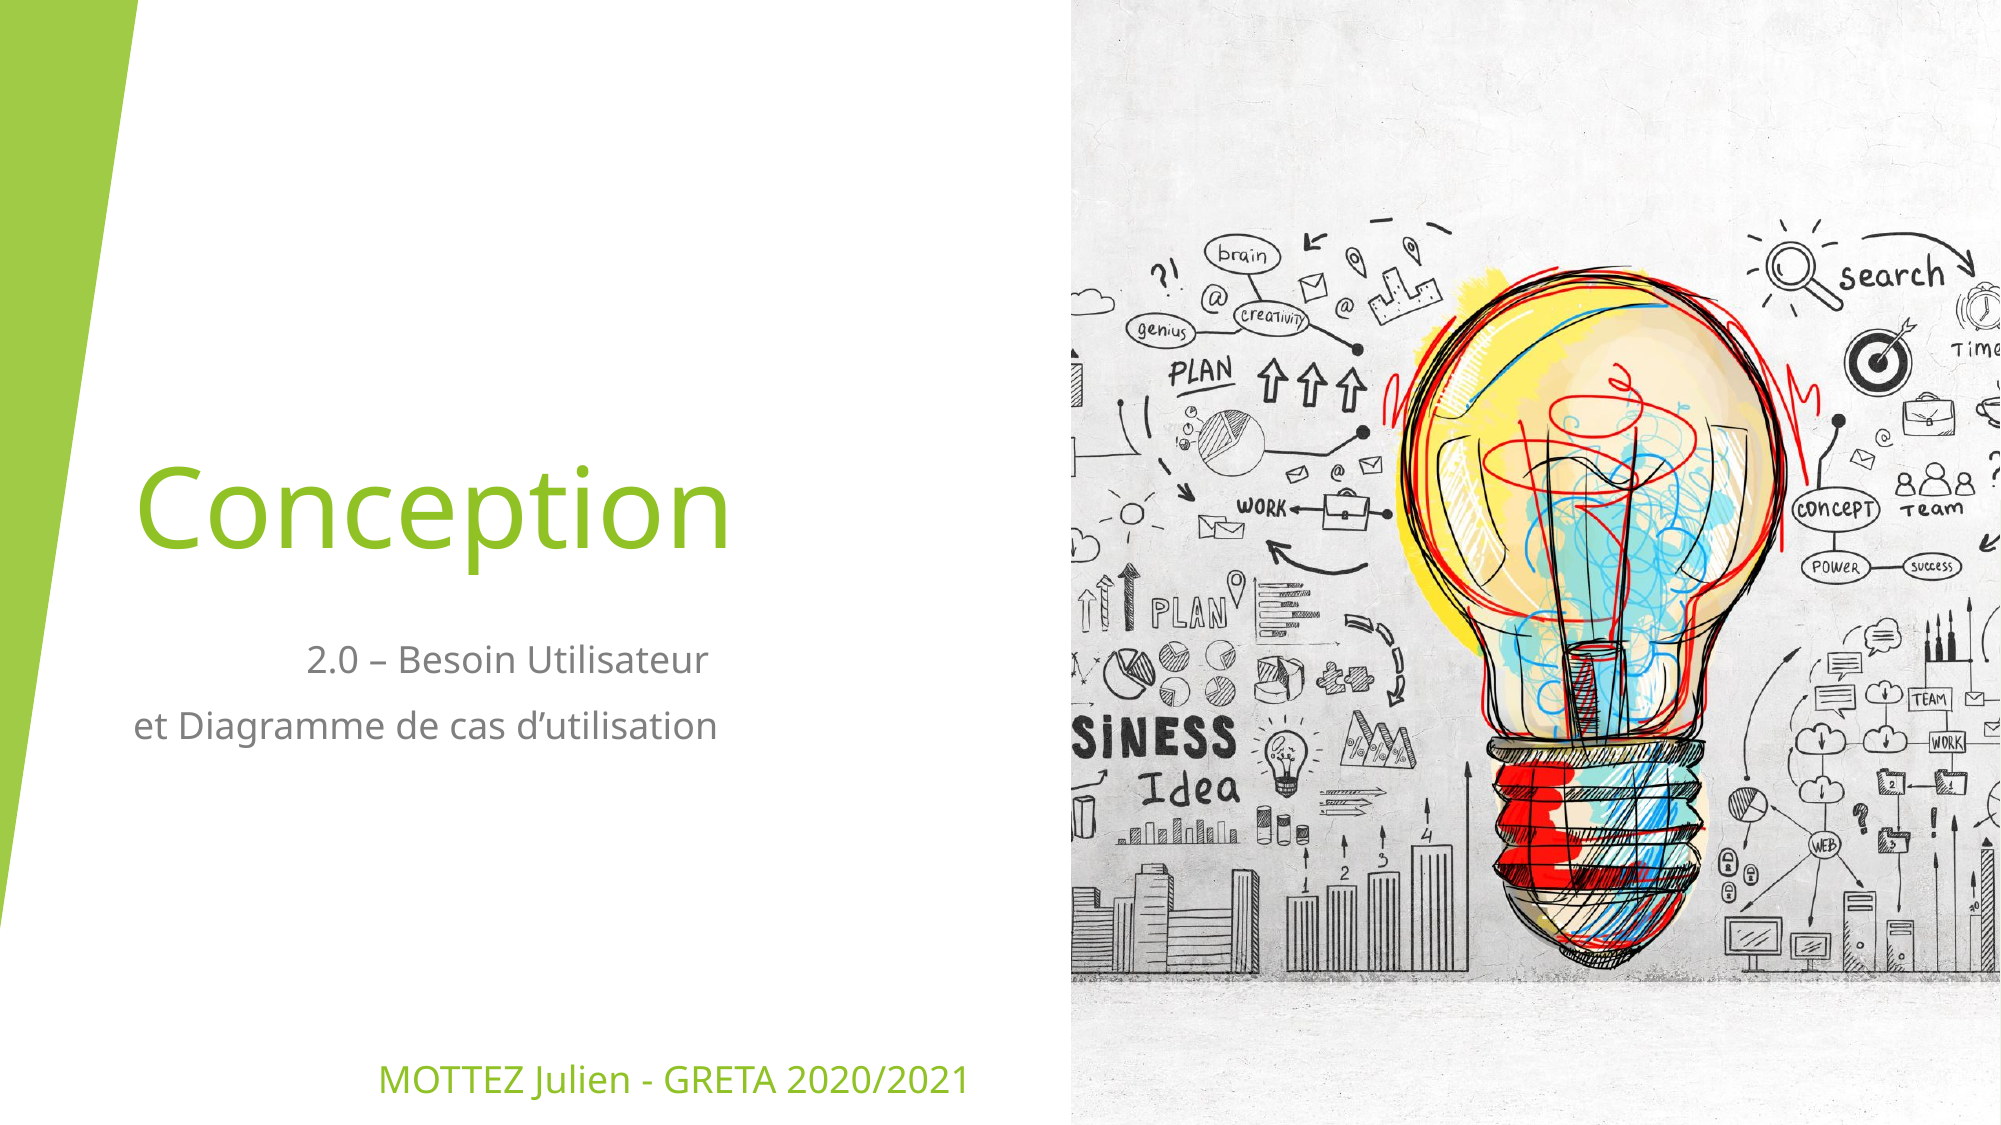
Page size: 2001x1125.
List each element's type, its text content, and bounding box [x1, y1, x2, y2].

picture [1071, 0, 2000, 1125]
title Conception [118, 118, 941, 579]
subtitle 2.0 – Besoin Utilisateur et Diagramme de cas d’utilisation [118, 628, 941, 947]
text_box MOTTEZ Julien - GRETA 2020/2021 [362, 1006, 1072, 1109]
